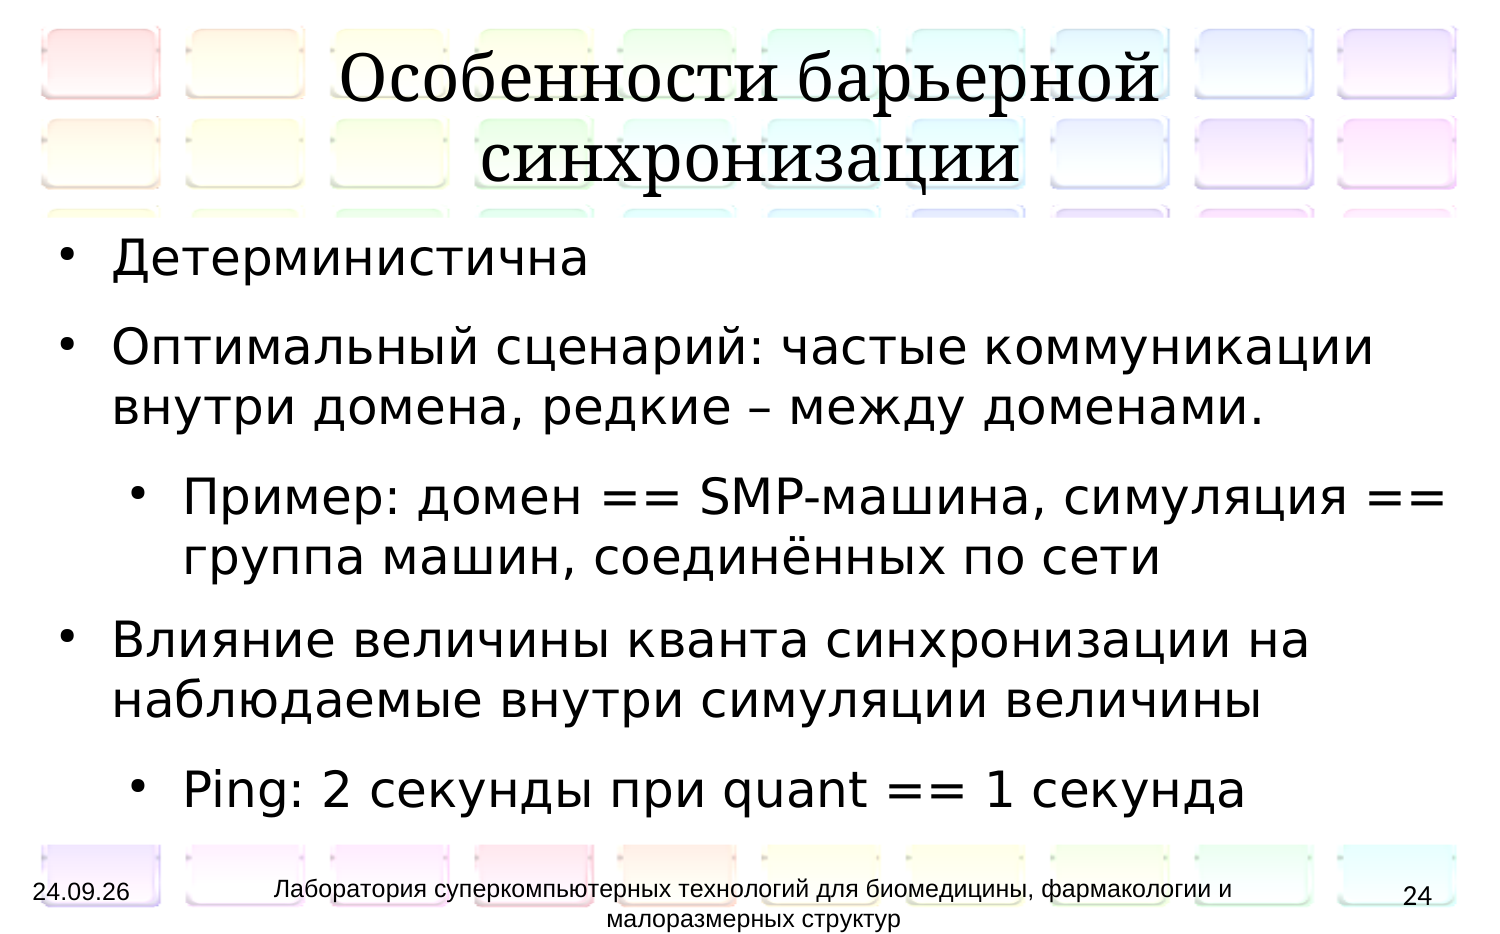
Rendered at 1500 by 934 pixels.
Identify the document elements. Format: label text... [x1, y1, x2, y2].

title Особенности барьерной синхронизации [75, 37, 1426, 193]
picture [0, 0, 1500, 934]
text_box Лаборатория суперкомпьютерных технологий для биомедицины, фармакологии и малоразмерных структур [171, 864, 1338, 915]
list Детерминистична Оптимальный сценарий: частые коммуникации внутри домена, редкие – между доменами. Пример: домен == SMP-машина, симуляция == группа машин, соединённых по сети Влияние величины кванта синхронизации на наблюдаемые внутри симуляции величины Ping: 2 секунды при quant == 1 секунда [25, 217, 1474, 845]
text_box 14.04.14 [17, 868, 184, 918]
text_box <номер> [1387, 868, 1473, 918]
